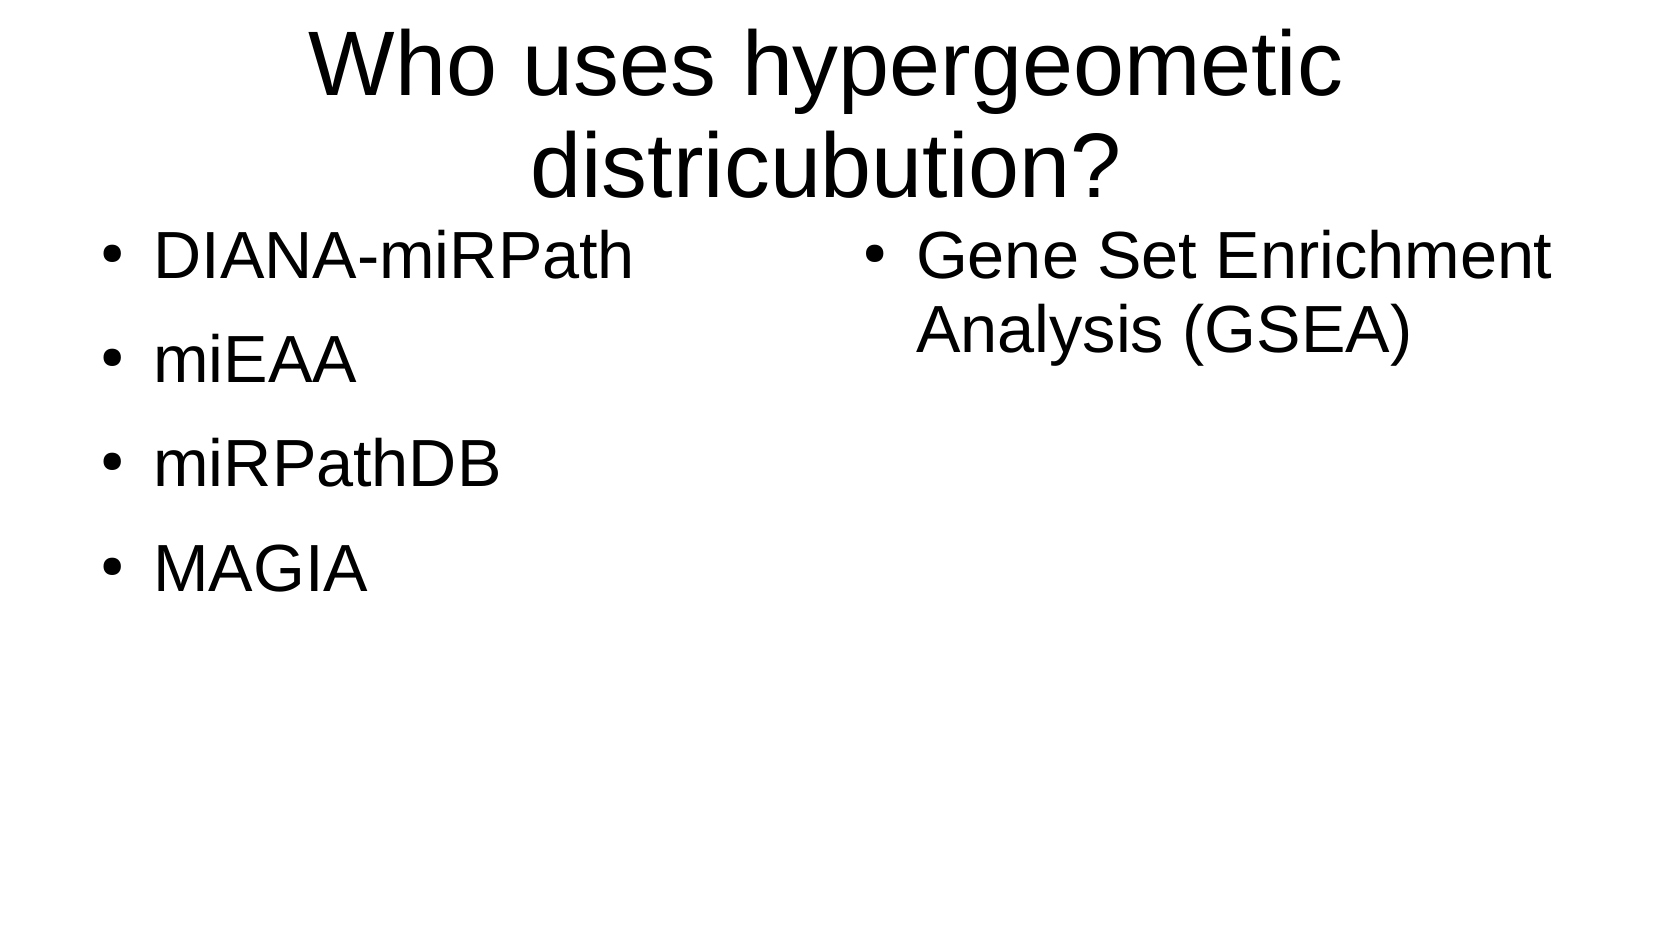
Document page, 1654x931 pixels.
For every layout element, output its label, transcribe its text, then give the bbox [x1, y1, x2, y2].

list DIANA-miRPath miEAA miRPathDB MAGIA [82, 217, 809, 758]
title Who uses hypergeometic districubution? [82, 12, 1571, 218]
list Gene Set Enrichment Analysis (GSEA) [845, 217, 1572, 758]
